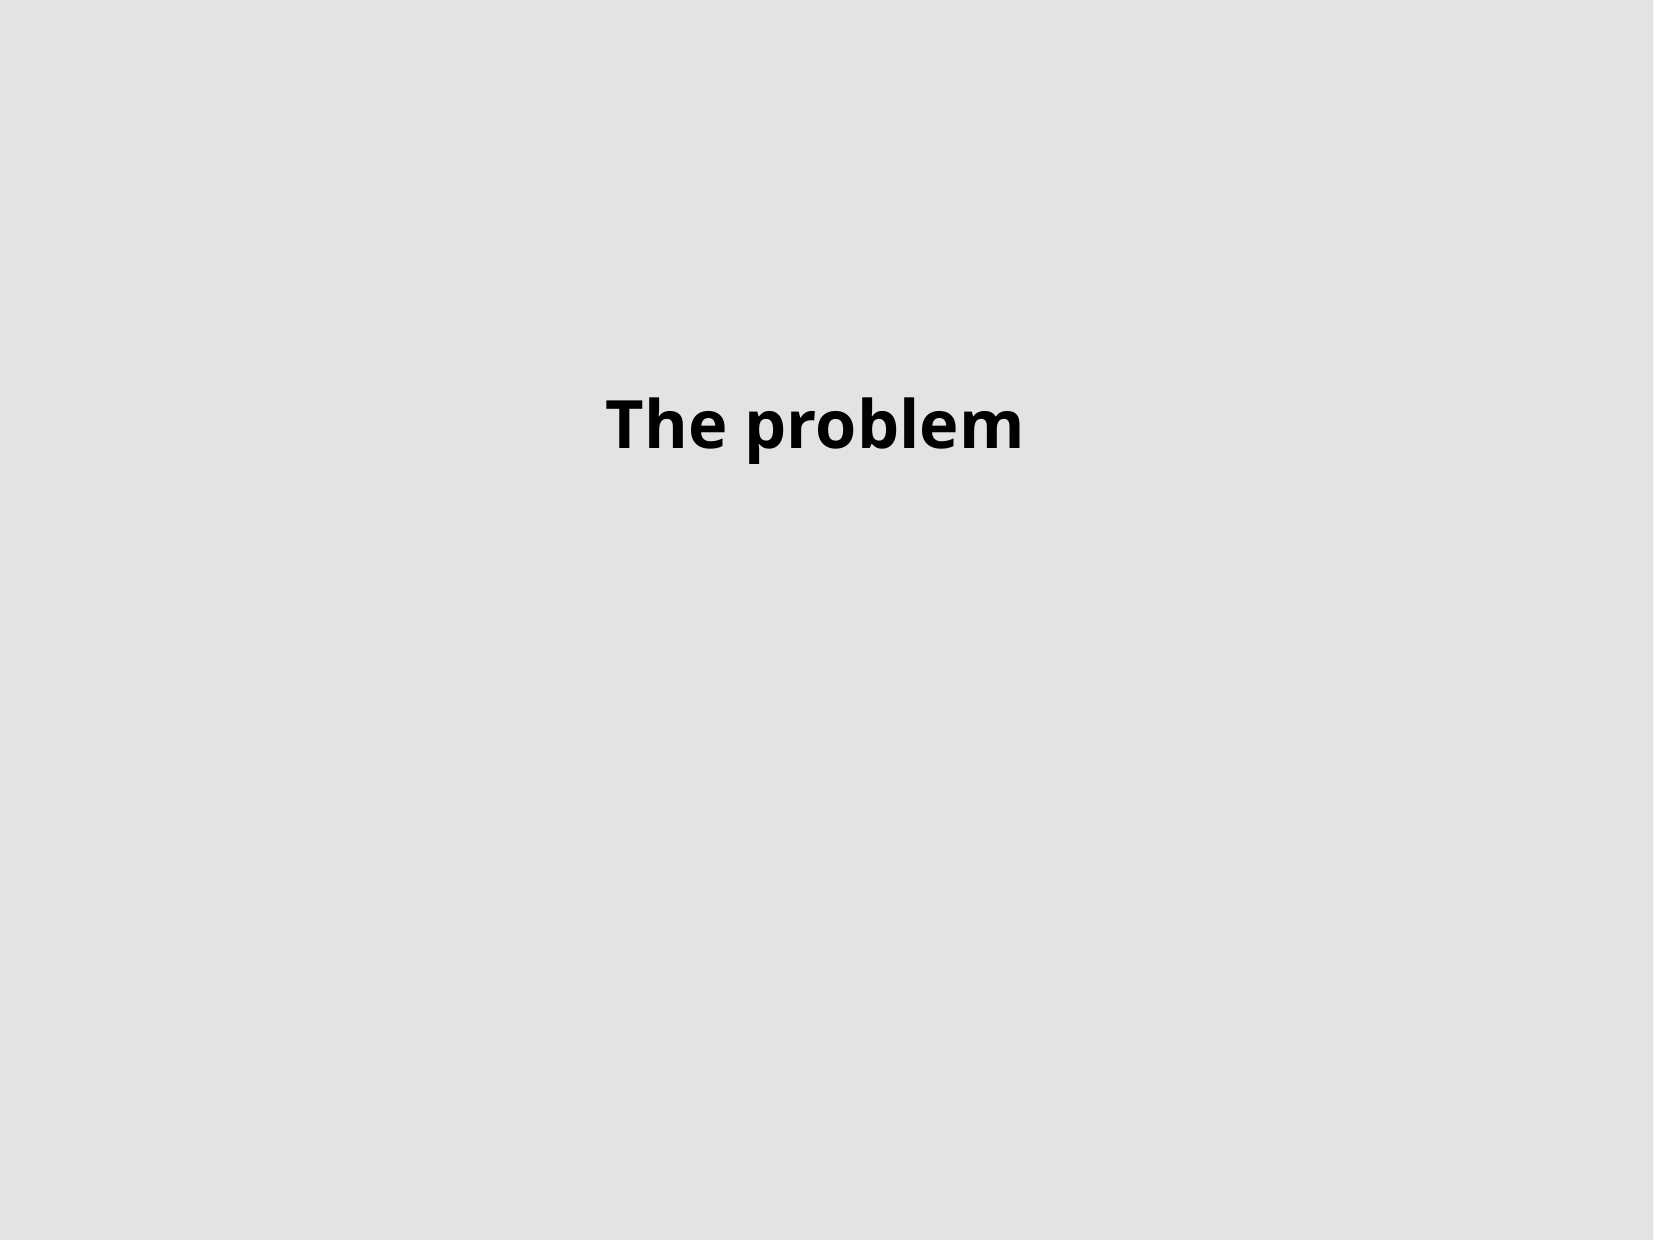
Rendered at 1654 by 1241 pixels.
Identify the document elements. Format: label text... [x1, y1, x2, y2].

text_box The problem [0, 55, 1654, 1063]
